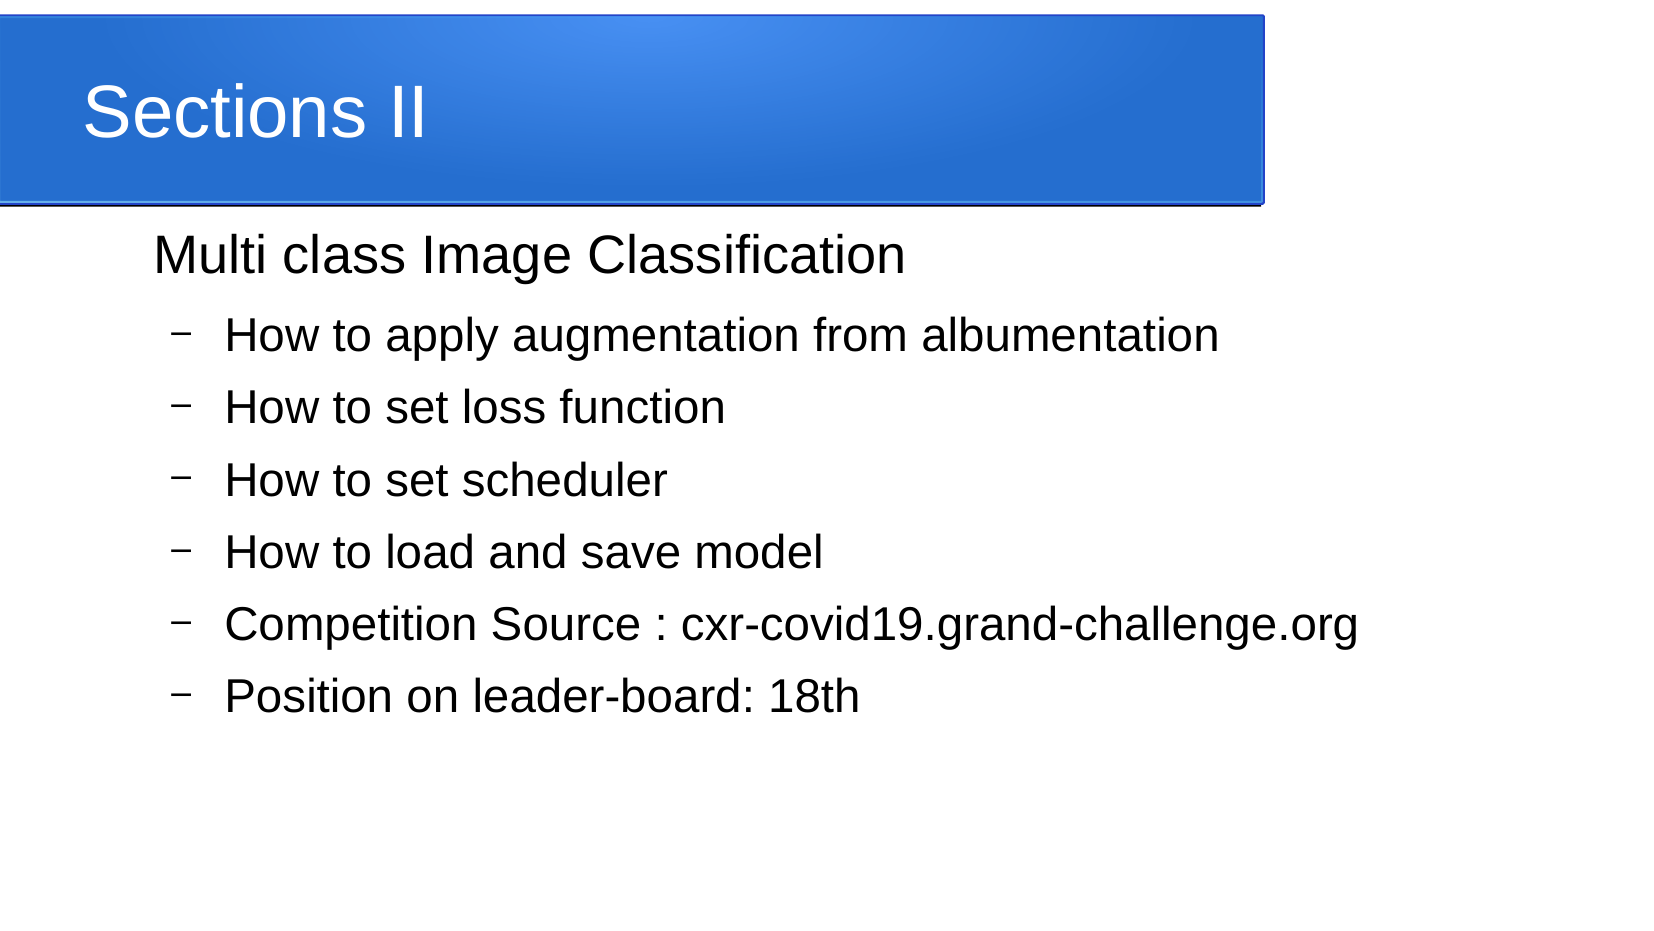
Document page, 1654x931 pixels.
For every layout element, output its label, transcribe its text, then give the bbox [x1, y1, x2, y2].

title Sections II [82, 35, 1235, 189]
list Multi class Image Classification How to apply augmentation from albumentation How to set loss function How to set scheduler How to load and save model Competition Source : cxr-covid19.grand-challenge.org Position on leader-board: 18th [82, 224, 1571, 764]
